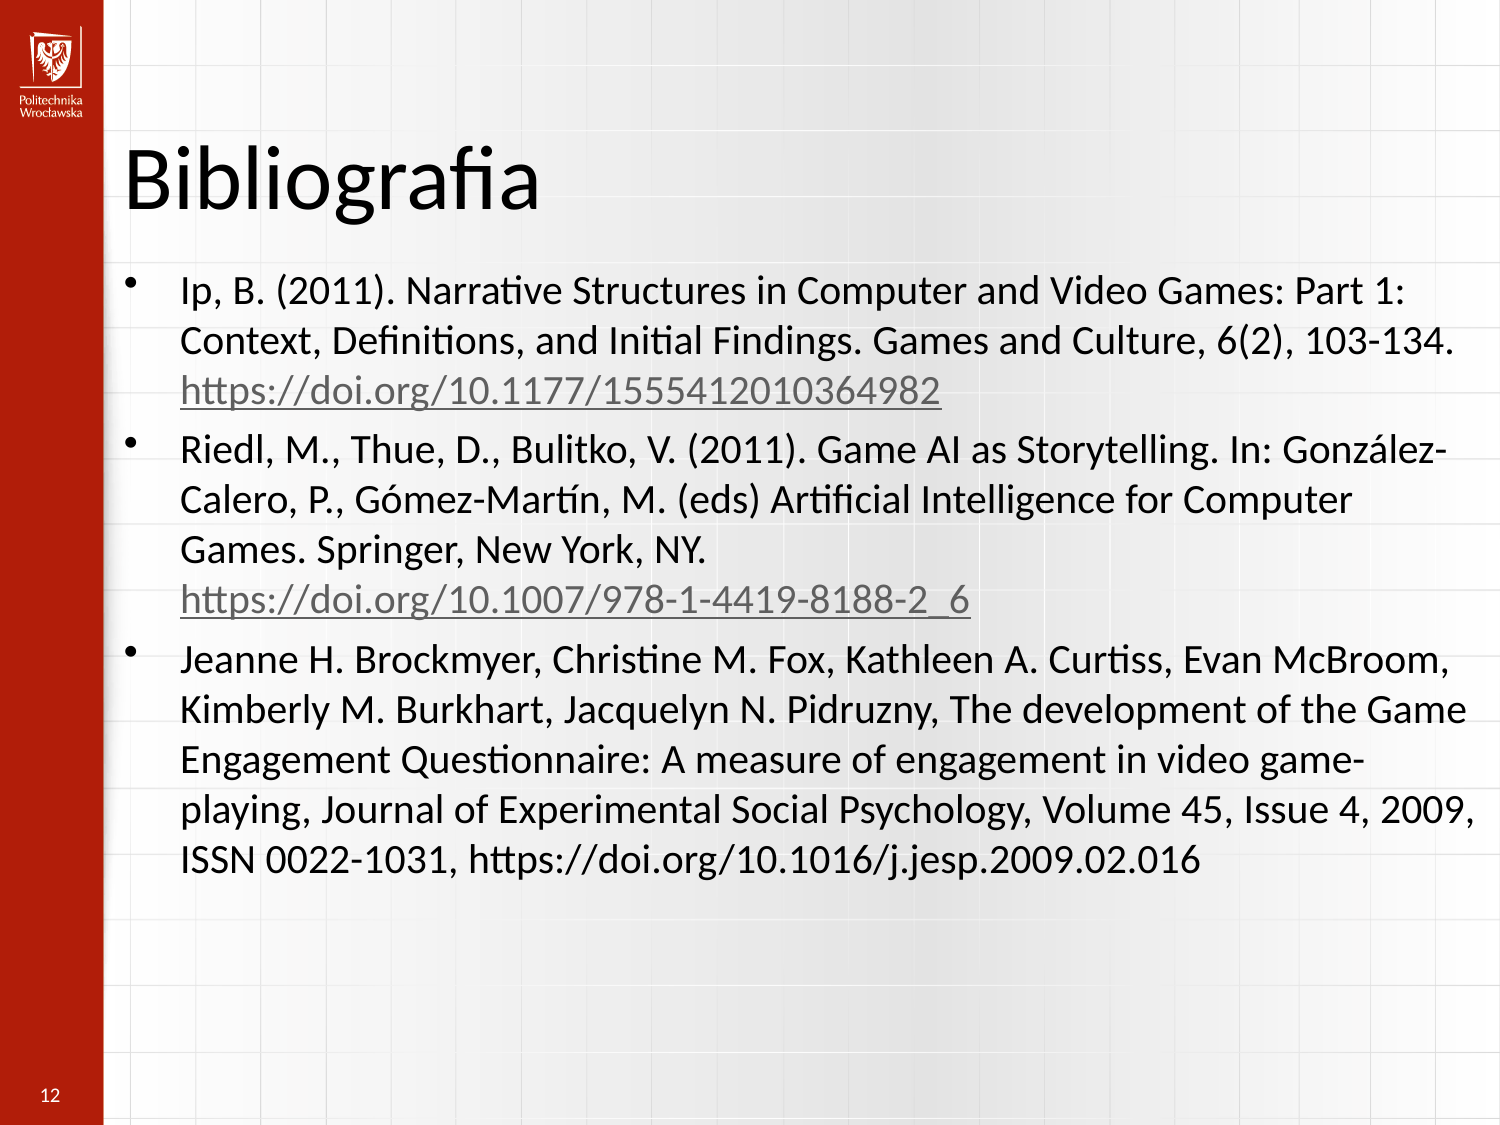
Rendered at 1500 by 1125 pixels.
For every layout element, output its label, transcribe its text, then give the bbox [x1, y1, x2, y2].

list Ip, B. (2011). Narrative Structures in Computer and Video Games: Part 1: Context, Definitions, and Initial Findings. Games and Culture, 6(2), 103-134. https://doi.org/10.1177/1555412010364982 Riedl, M., Thue, D., Bulitko, V. (2011). Game AI as Storytelling. In: González-Calero, P., Gómez-Martín, M. (eds) Artificial Intelligence for Computer Games. Springer, New York, NY. https://doi.org/10.1007/978-1-4419-8188-2_6 Jeanne H. Brockmyer, Christine M. Fox, Kathleen A. Curtiss, Evan McBroom, Kimberly M. Burkhart, Jacquelyn N. Pidruzny, The development of the Game Engagement Questionnaire: A measure of engagement in video game-playing, Journal of Experimental Social Psychology, Volume 45, Issue 4, 2009, ISSN 0022-1031, https://doi.org/10.1016/j.jesp.2009.02.016 [123, 255, 1480, 1118]
list Bibliografia [123, 101, 1483, 244]
picture [0, 0, 1500, 1125]
